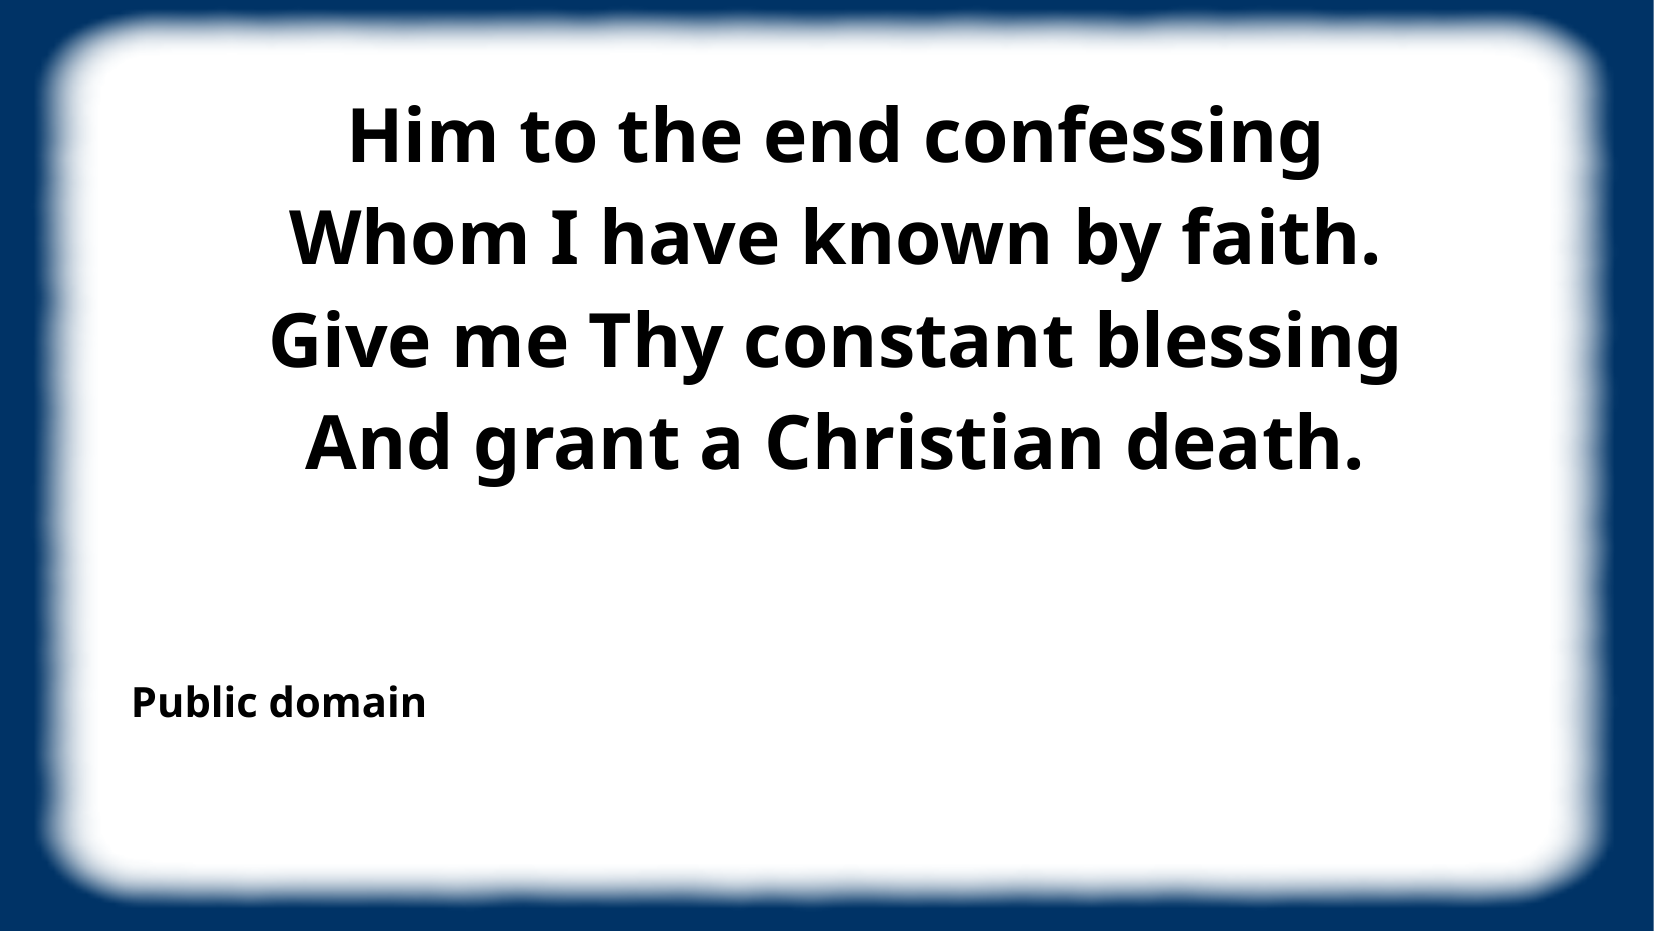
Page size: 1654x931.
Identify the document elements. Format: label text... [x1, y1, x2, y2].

picture [0, 0, 1654, 931]
text_box Him to the end confessing Whom I have known by faith. Give me Thy constant blessing And grant a Christian death. Public domain [116, 75, 1557, 766]
